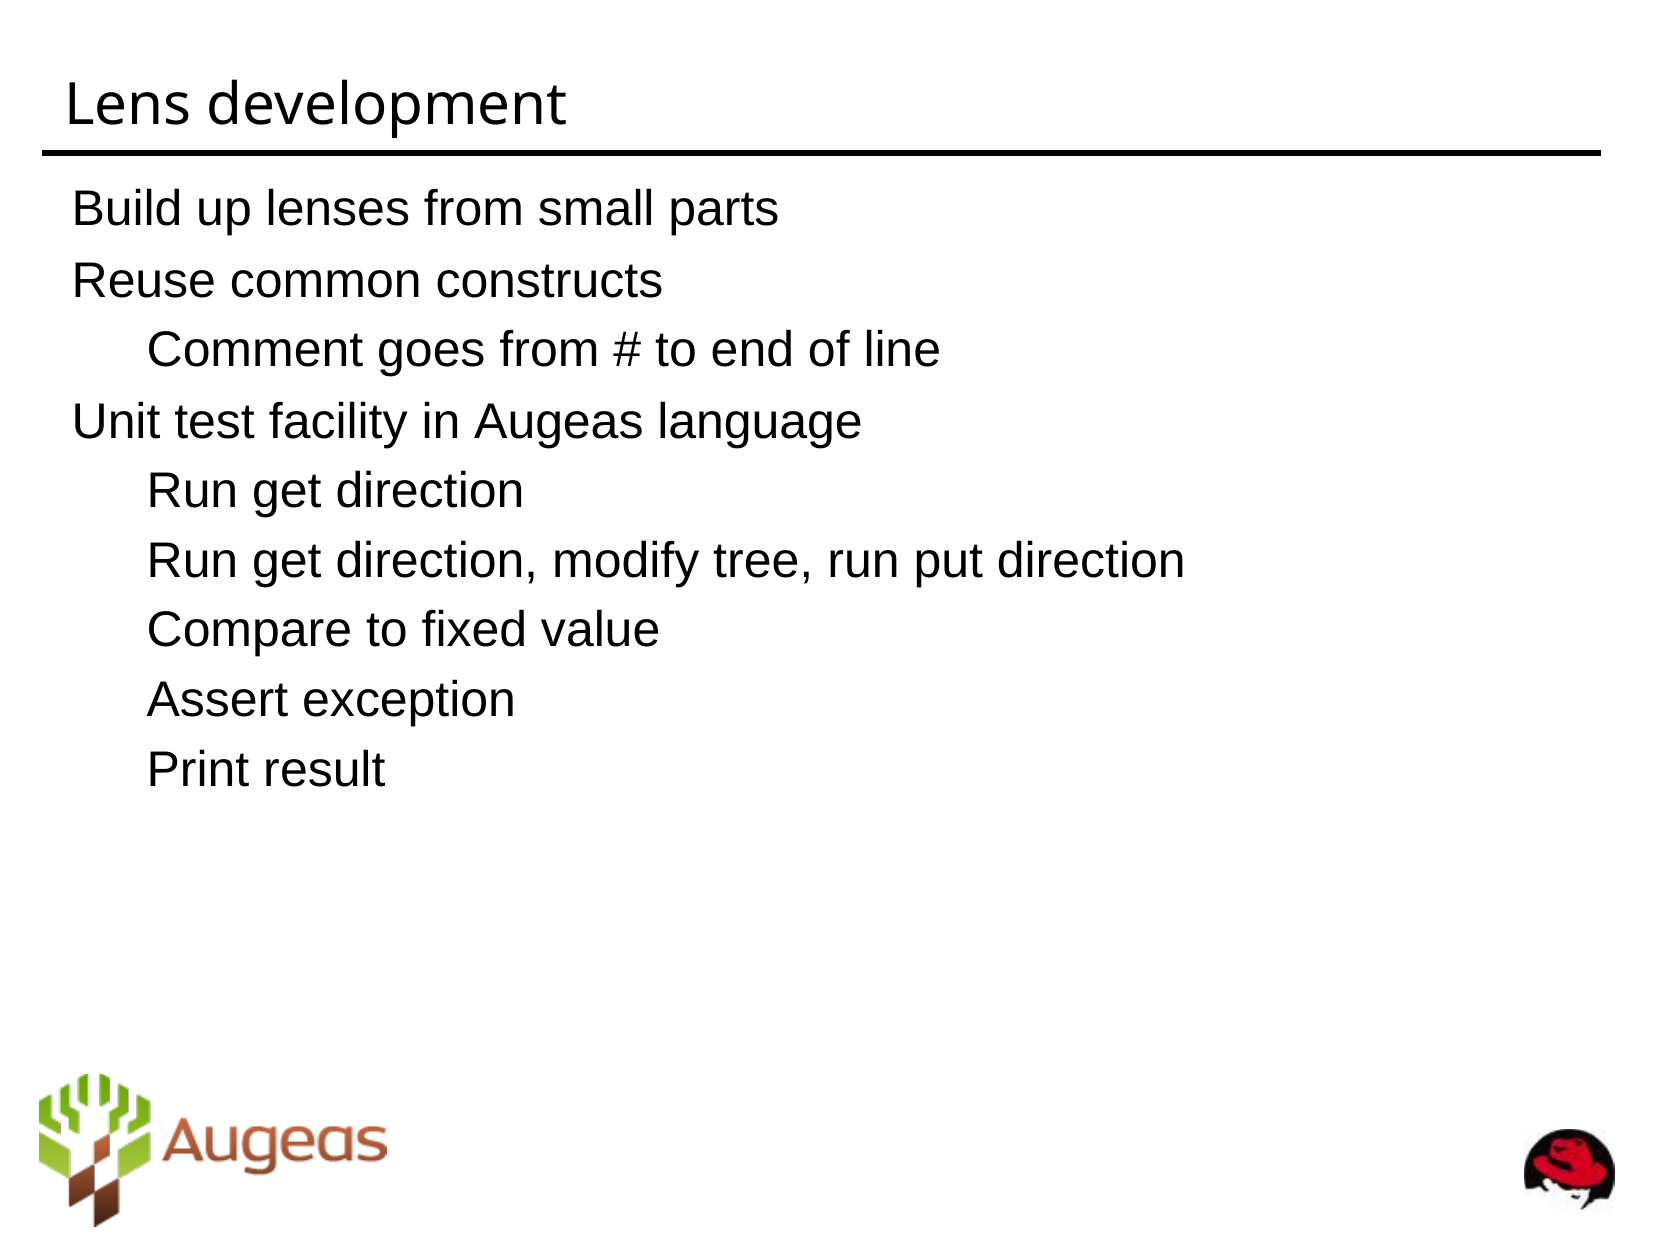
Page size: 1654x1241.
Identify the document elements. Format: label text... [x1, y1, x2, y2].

picture [39, 1074, 387, 1227]
title Lens development [64, 42, 1496, 161]
list Build up lenses from small parts Reuse common constructs Comment goes from # to end of line Unit test facility in Augeas language Run get direction Run get direction, modify tree, run put direction Compare to fixed value Assert exception Print result [71, 180, 1495, 1089]
picture [1524, 1129, 1615, 1220]
